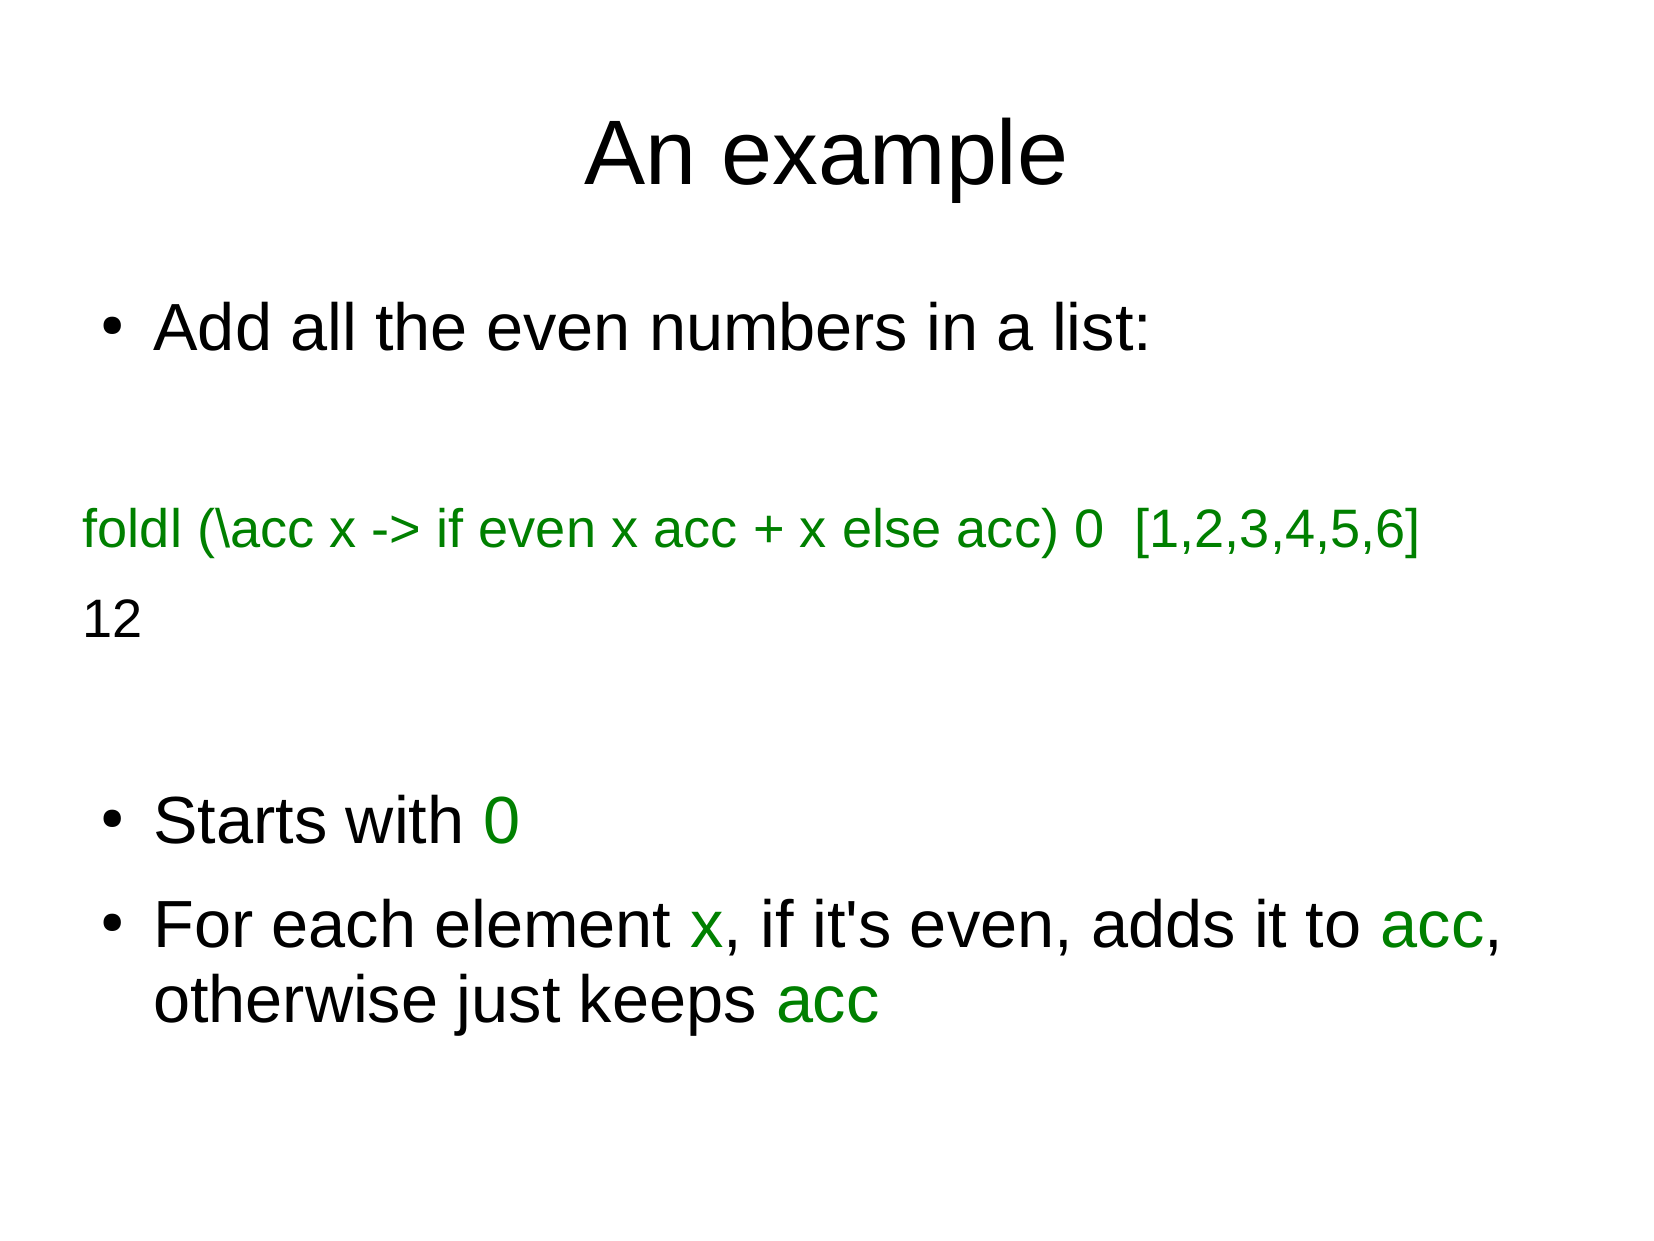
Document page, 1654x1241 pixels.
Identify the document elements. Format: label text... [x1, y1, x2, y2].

list Add all the even numbers in a list: foldl (\acc x -> if even x acc + x else acc) 0 [1,2,3,4,5,6] 12 Starts with 0 For each element x, if it's even, adds it to acc, otherwise just keeps acc [82, 290, 1571, 1094]
title An example [82, 56, 1571, 250]
